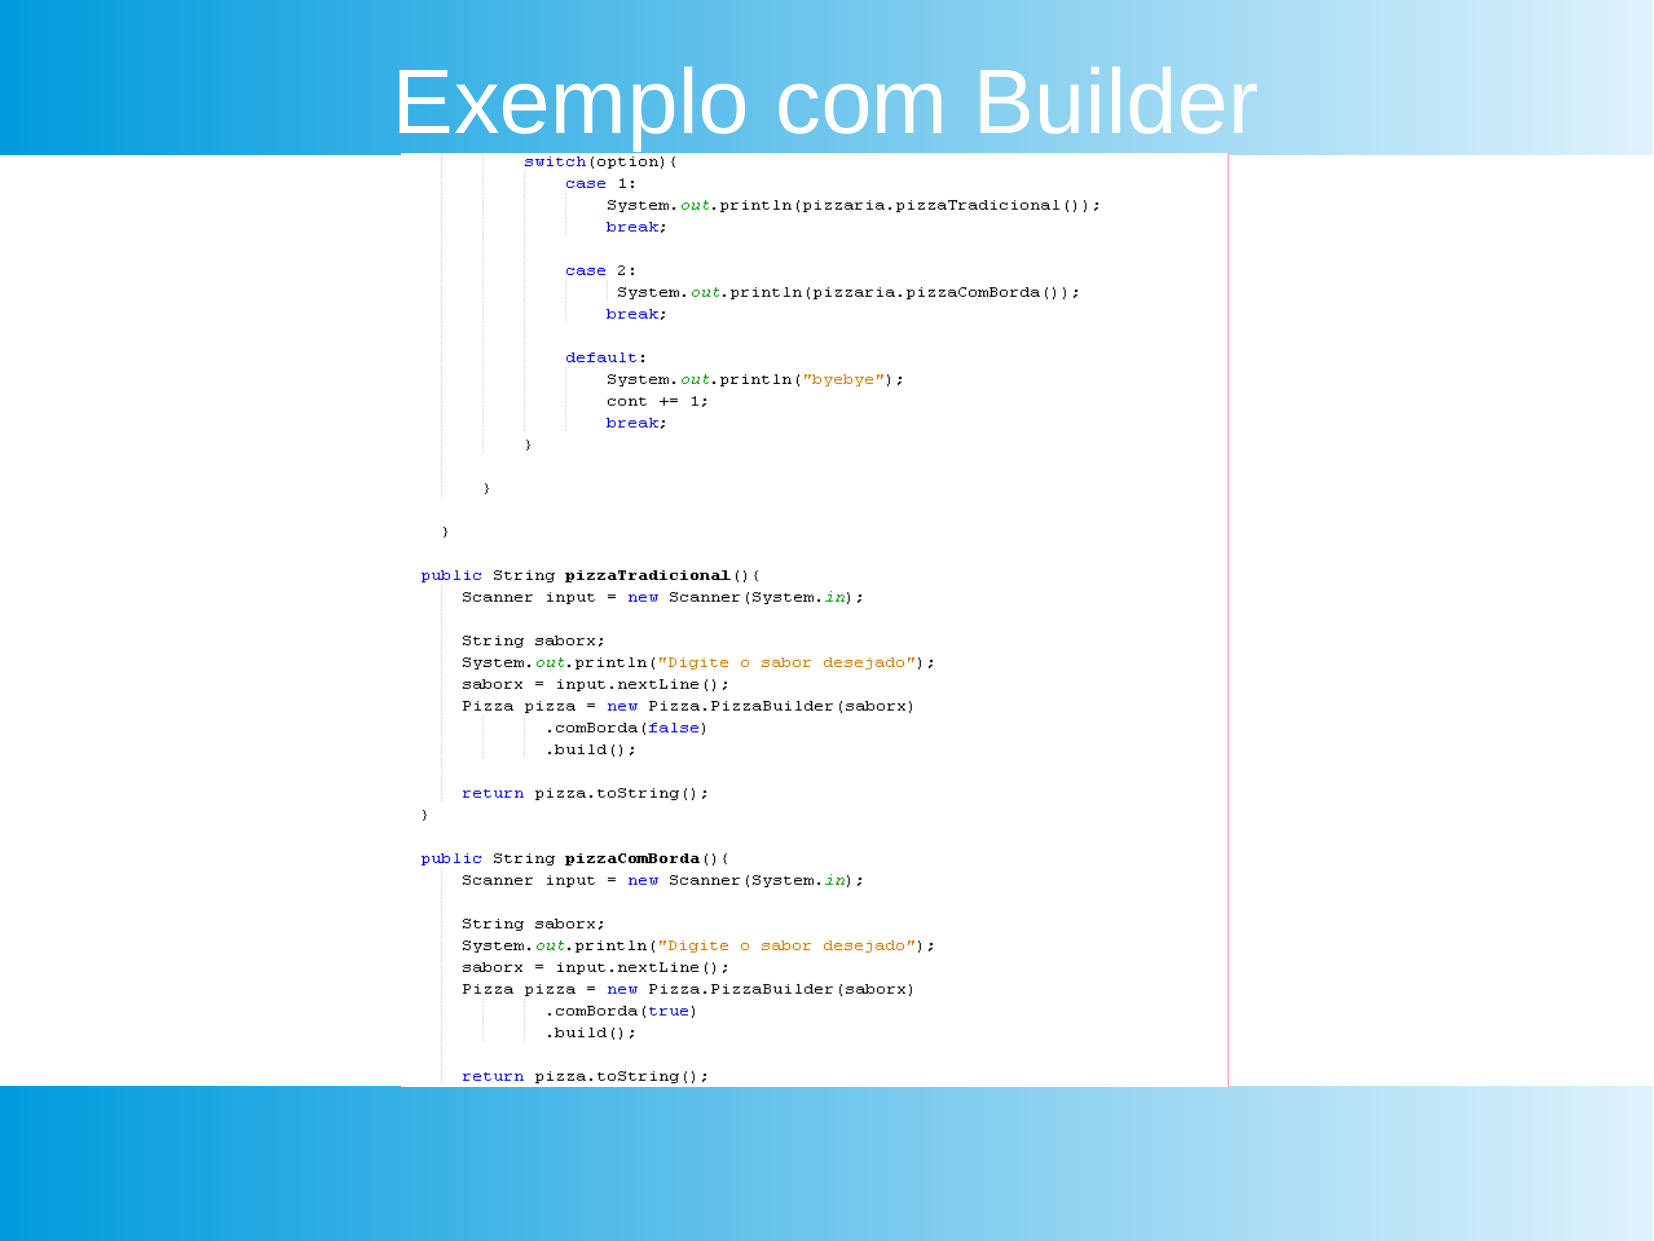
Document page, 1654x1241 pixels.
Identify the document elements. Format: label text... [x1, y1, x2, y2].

title Exemplo com Builder [82, 49, 1571, 155]
picture [401, 153, 1229, 1087]
